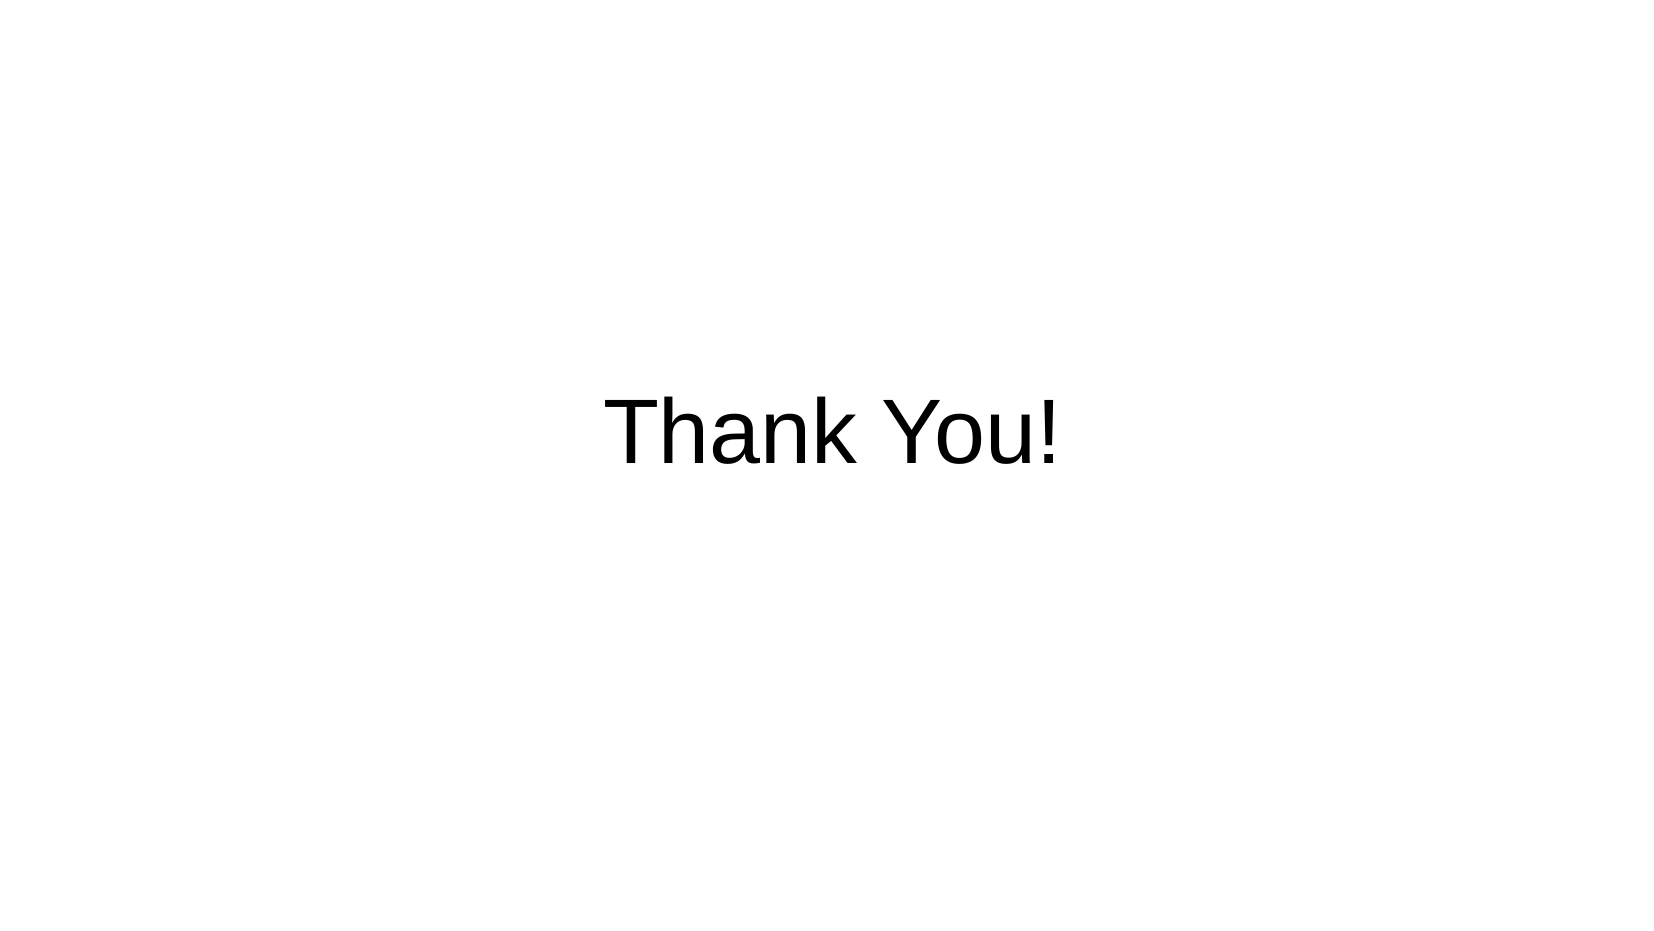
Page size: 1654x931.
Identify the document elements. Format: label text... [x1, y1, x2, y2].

title Thank You! [88, 354, 1577, 510]
